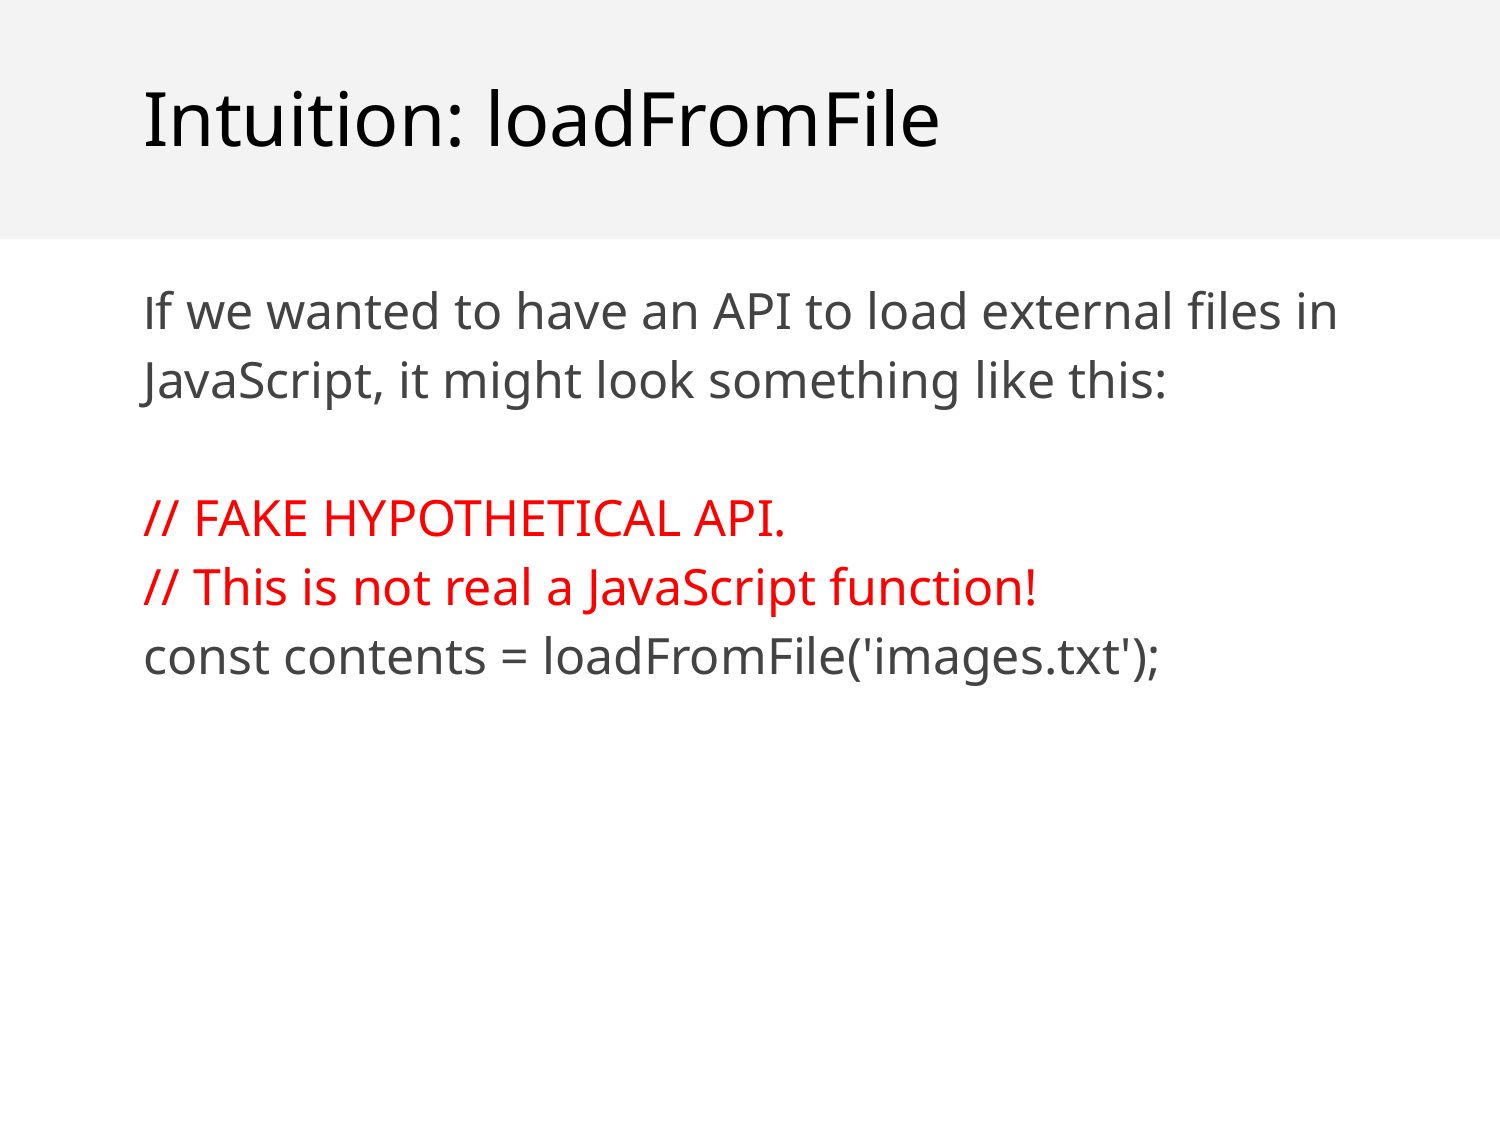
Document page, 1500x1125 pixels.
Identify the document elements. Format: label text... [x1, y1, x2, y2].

title Intuition: loadFromFile [128, 56, 1372, 183]
list If we wanted to have an API to load external files in JavaScript, it might look something like this: // FAKE HYPOTHETICAL API. // This is not real a JavaScript function! const contents = loadFromFile('images.txt'); [128, 255, 1372, 1004]
